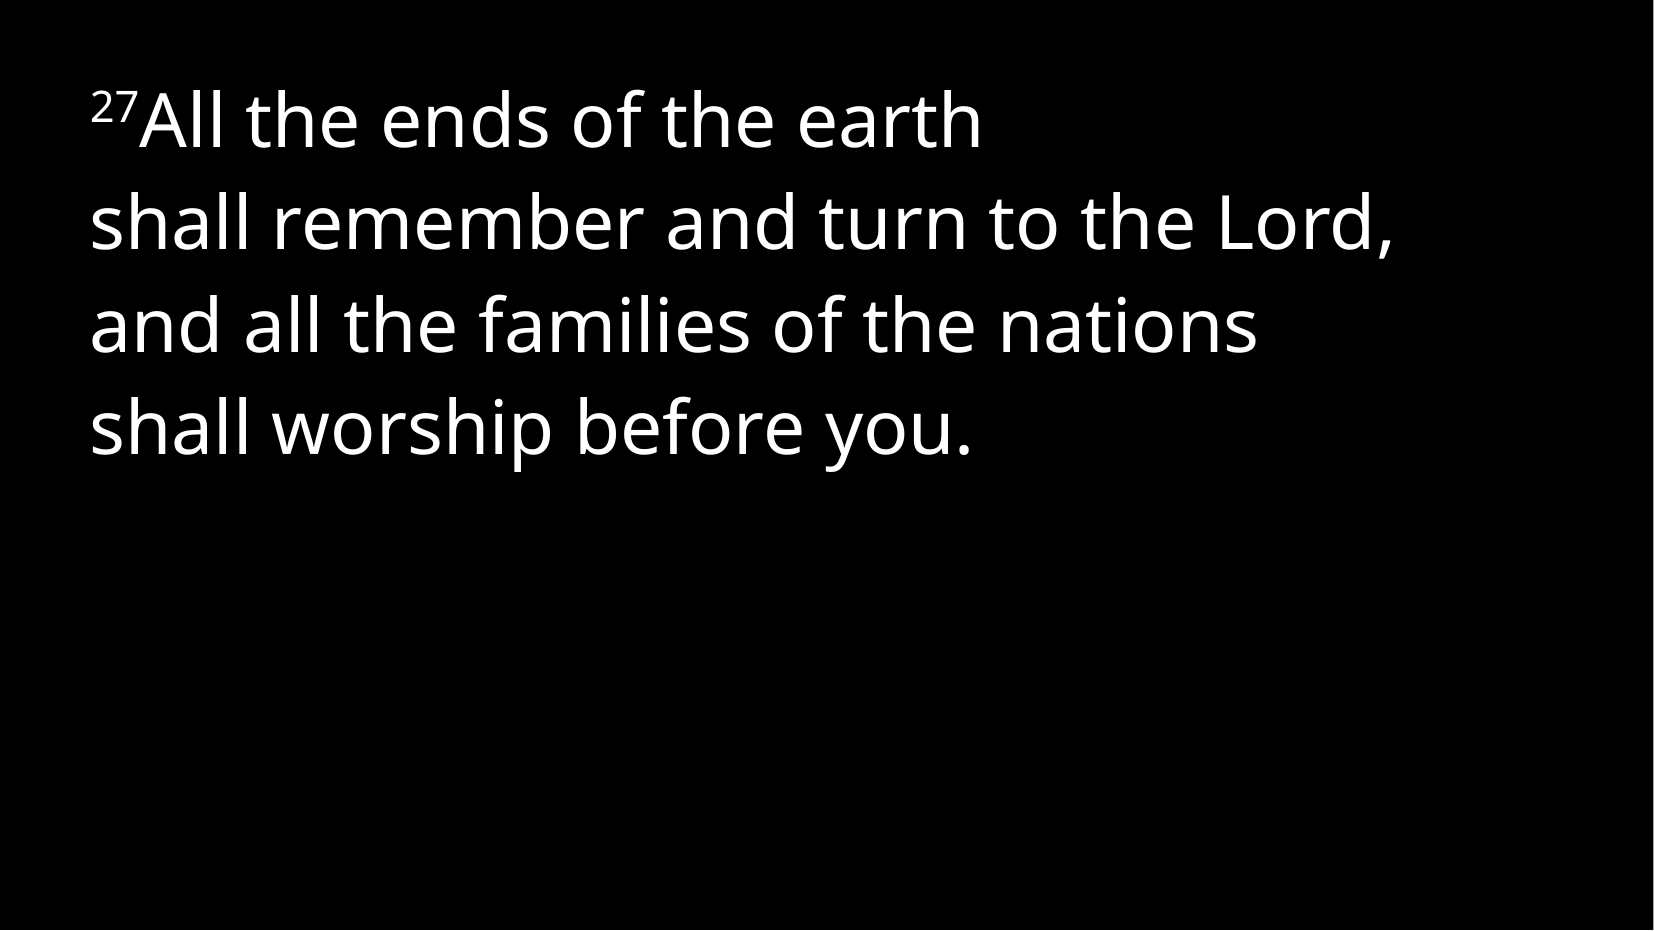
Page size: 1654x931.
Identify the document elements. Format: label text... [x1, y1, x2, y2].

text_box 27All the ends of the earth shall remember and turn to the Lord, and all the families of the nations shall worship before you. [75, 60, 1576, 496]
